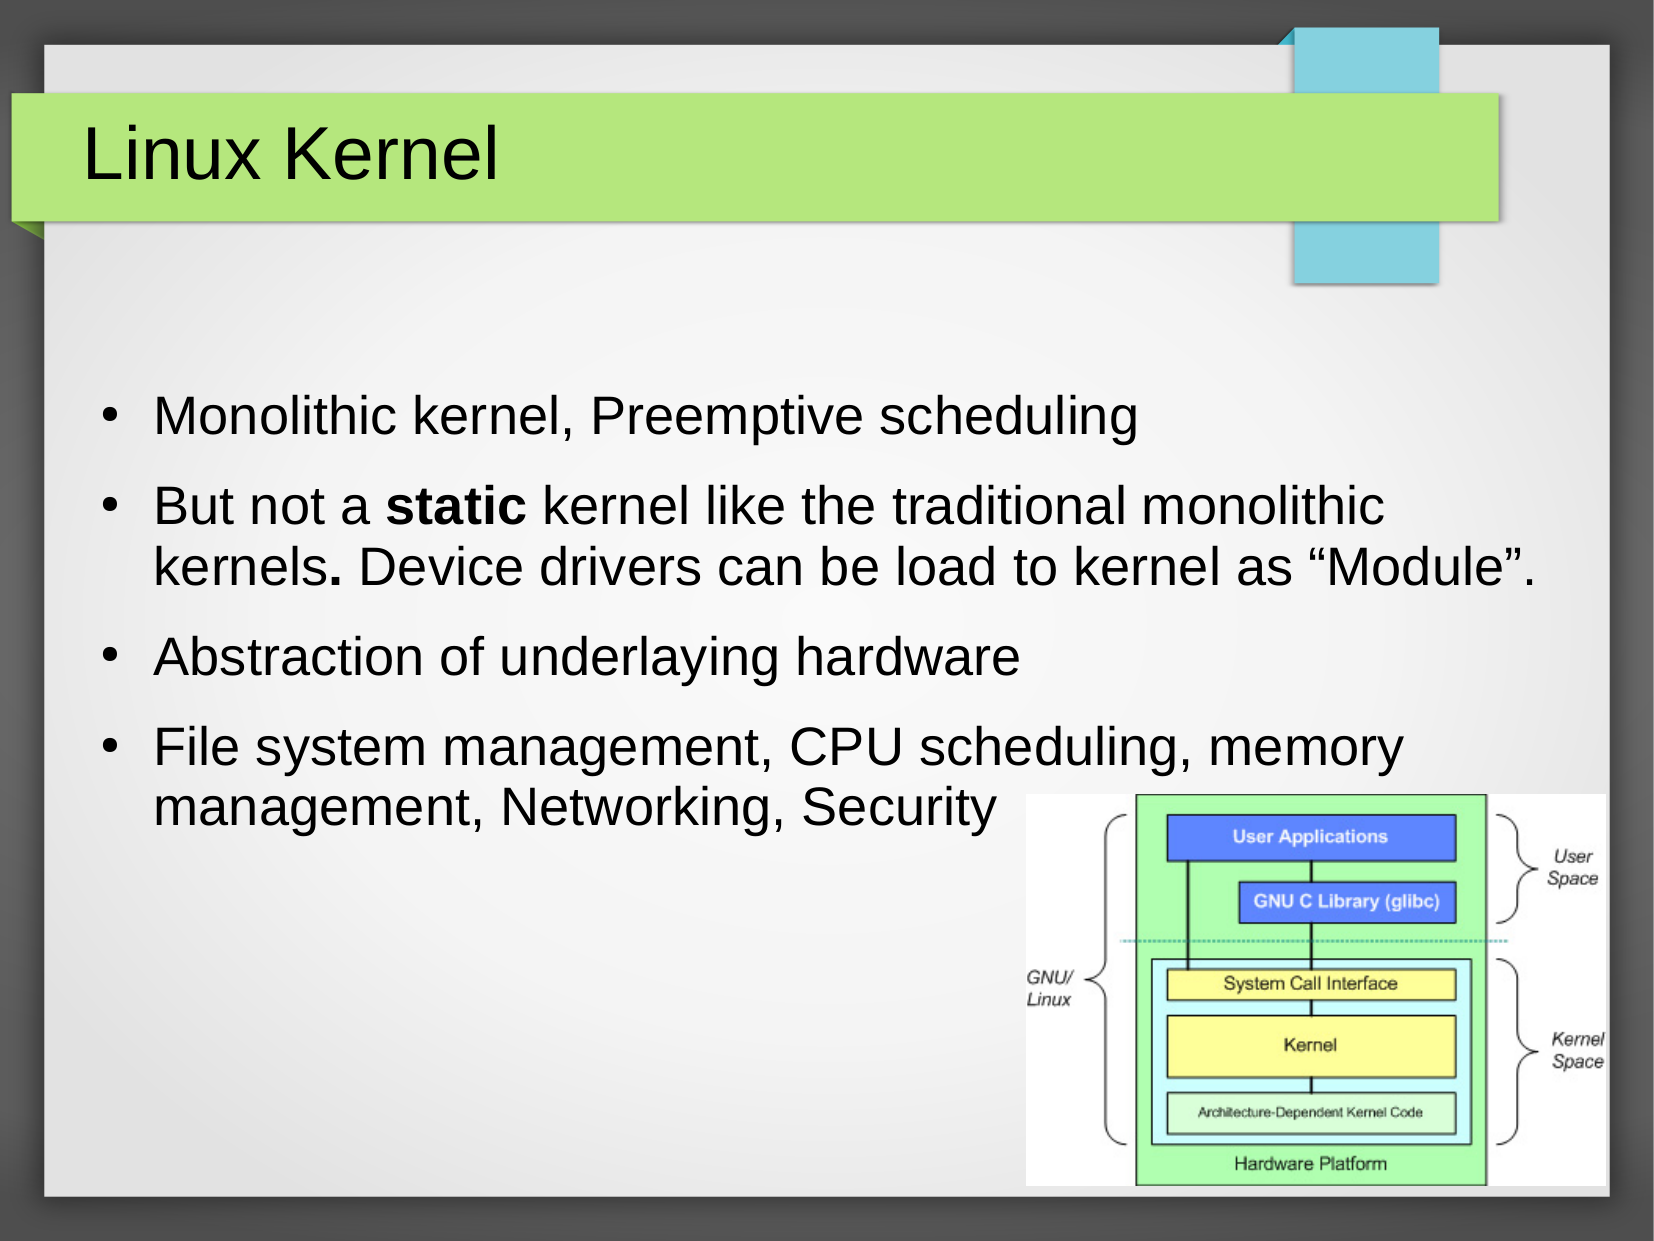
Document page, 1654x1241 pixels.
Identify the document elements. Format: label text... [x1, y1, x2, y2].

title Linux Kernel [82, 94, 1264, 213]
picture [0, 0, 1654, 1241]
list Monolithic kernel, Preemptive scheduling But not a static kernel like the traditional monolithic kernels. Device drivers can be load to kernel as “Module”. Abstraction of underlaying hardware File system management, CPU scheduling, memory management, Networking, Security [82, 295, 1571, 1015]
